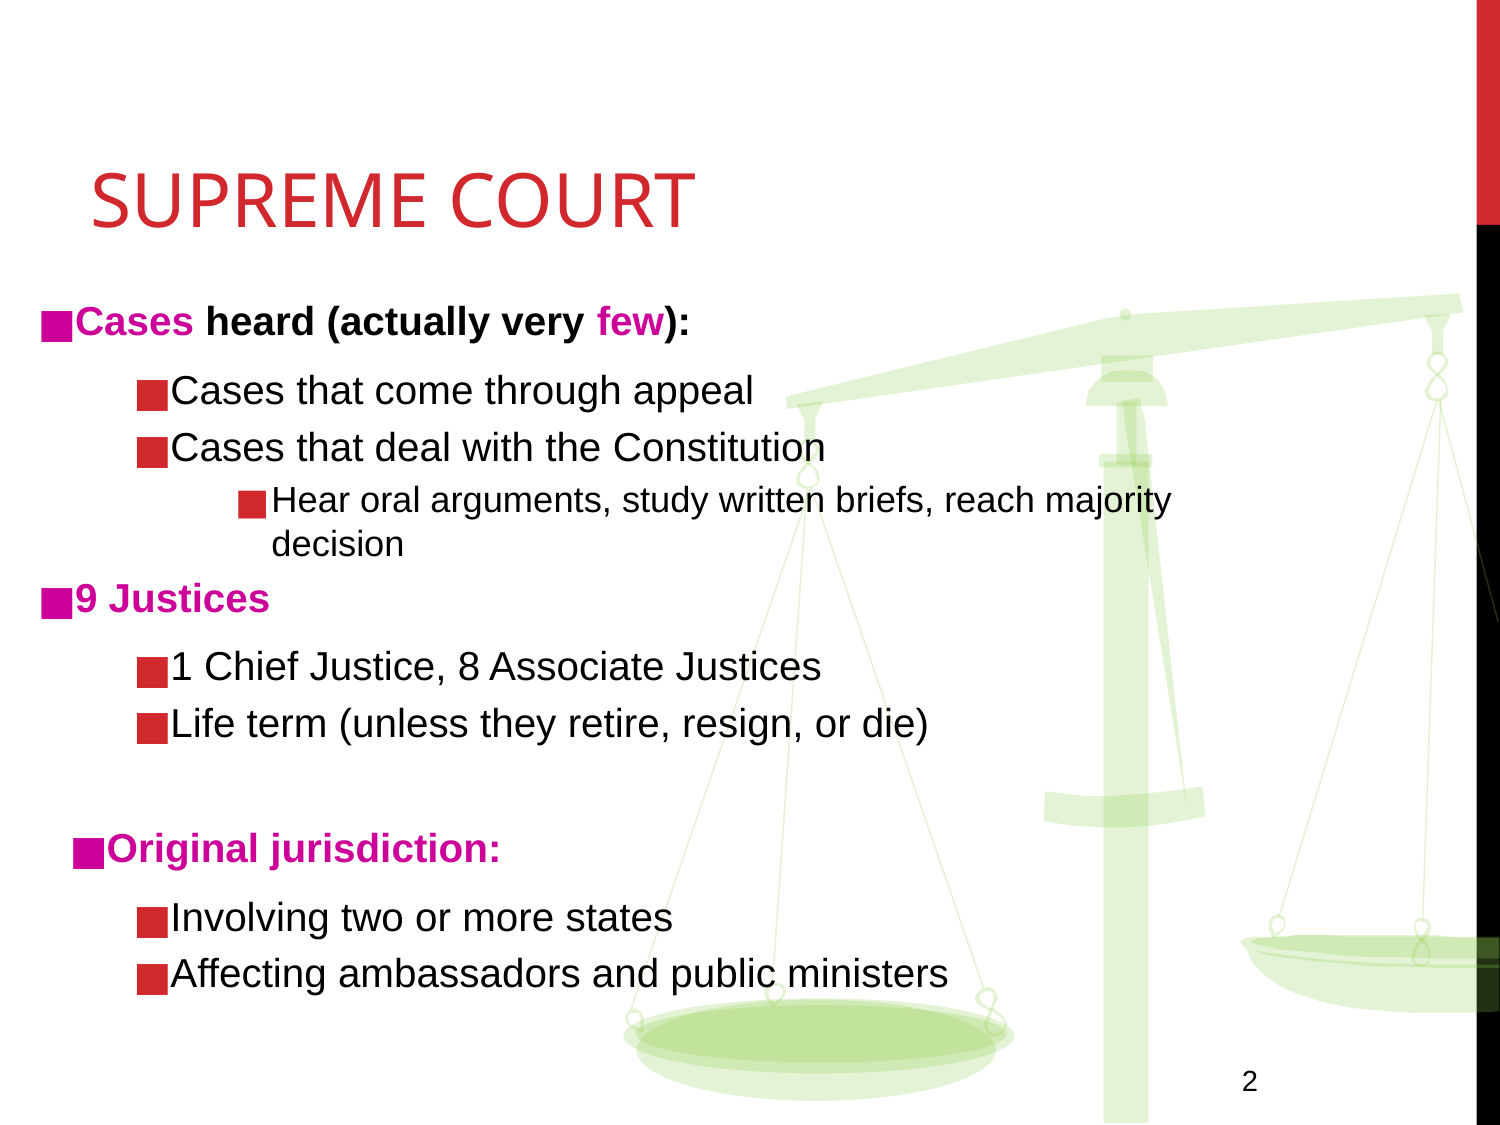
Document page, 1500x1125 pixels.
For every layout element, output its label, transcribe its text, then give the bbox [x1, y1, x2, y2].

text_box <number> [1226, 1059, 1273, 1105]
text_box [1103, 1006, 1149, 1123]
text_box [1273, 293, 1500, 1013]
text_box [623, 1006, 1015, 1101]
list Cases heard (actually very few): Cases that come through appeal Cases that deal with the Constitution Hear oral arguments, study written briefs, reach majority decision 9 Justices 1 Chief Justice, 8 Associate Justices Life term (unless they retire, resign, or die) Original jurisdiction: Involving two or more states Affecting ambassadors and public ministers [22, 287, 1273, 1006]
title SUPREME COURT [75, 25, 1025, 250]
